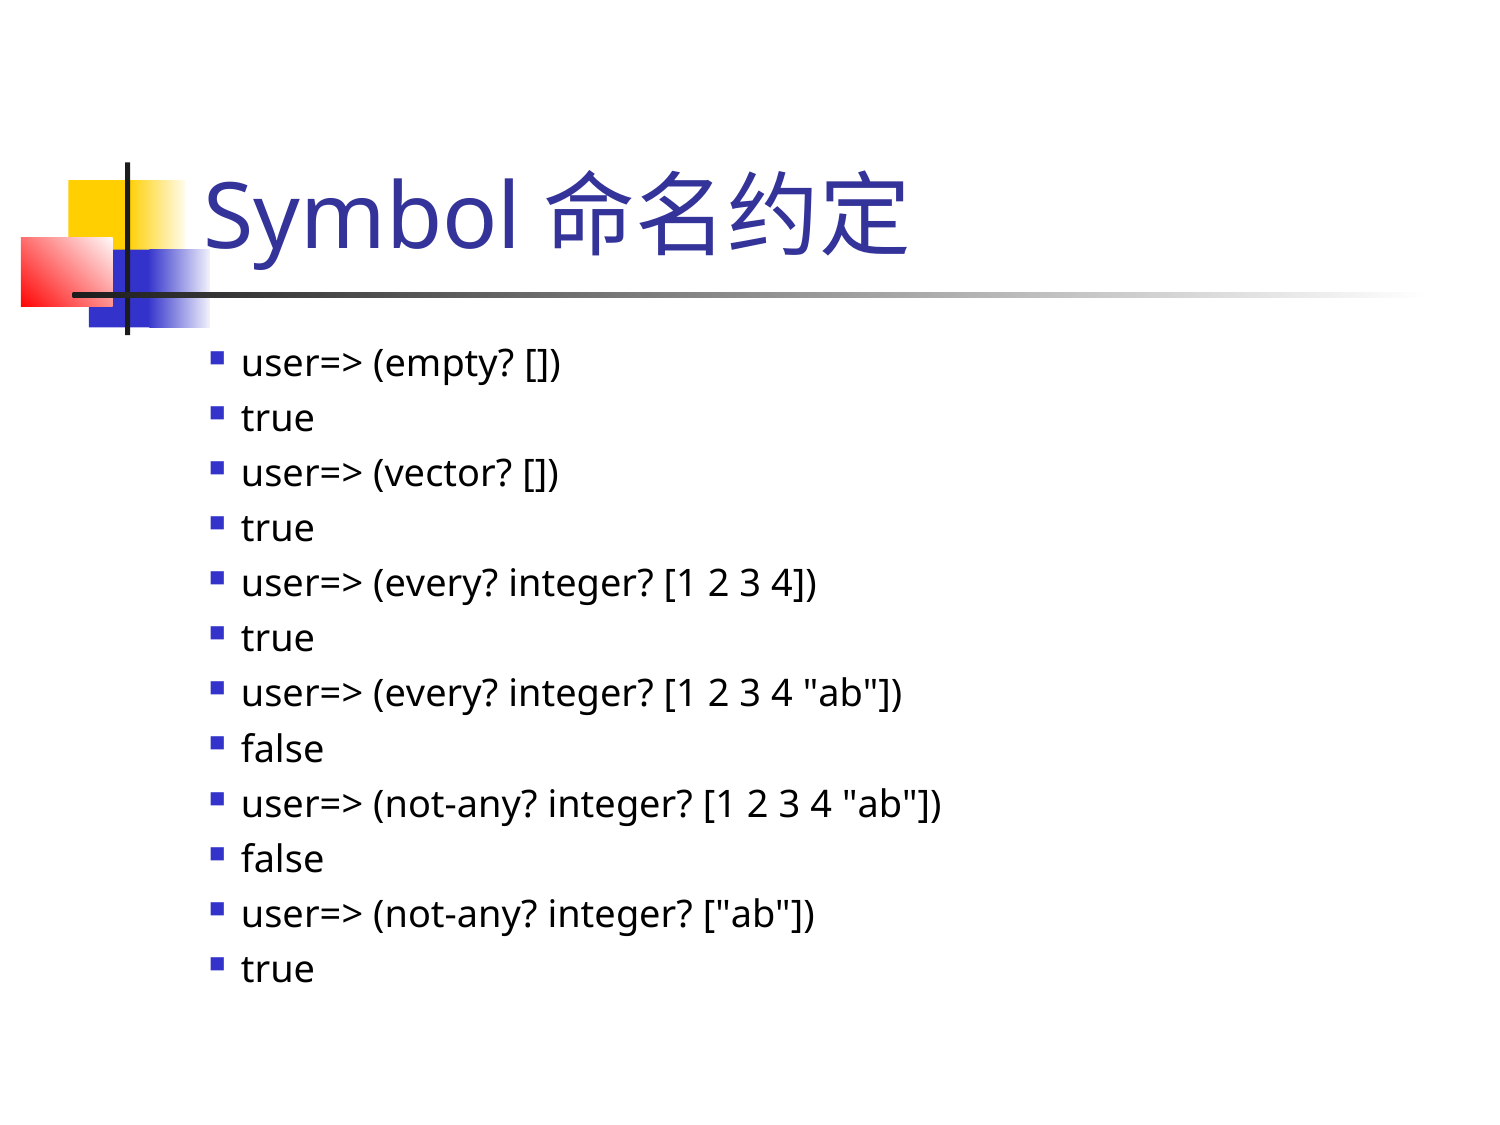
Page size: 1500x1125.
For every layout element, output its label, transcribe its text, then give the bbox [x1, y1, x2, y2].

list user=> (empty? []) true user=> (vector? []) true user=> (every? integer? [1 2 3 4]) true user=> (every? integer? [1 2 3 4 "ab"]) false user=> (not-any? integer? [1 2 3 4 "ab"]) false user=> (not-any? integer? ["ab"]) true [193, 331, 1469, 1007]
title Symbol命名约定 [188, 35, 1468, 276]
